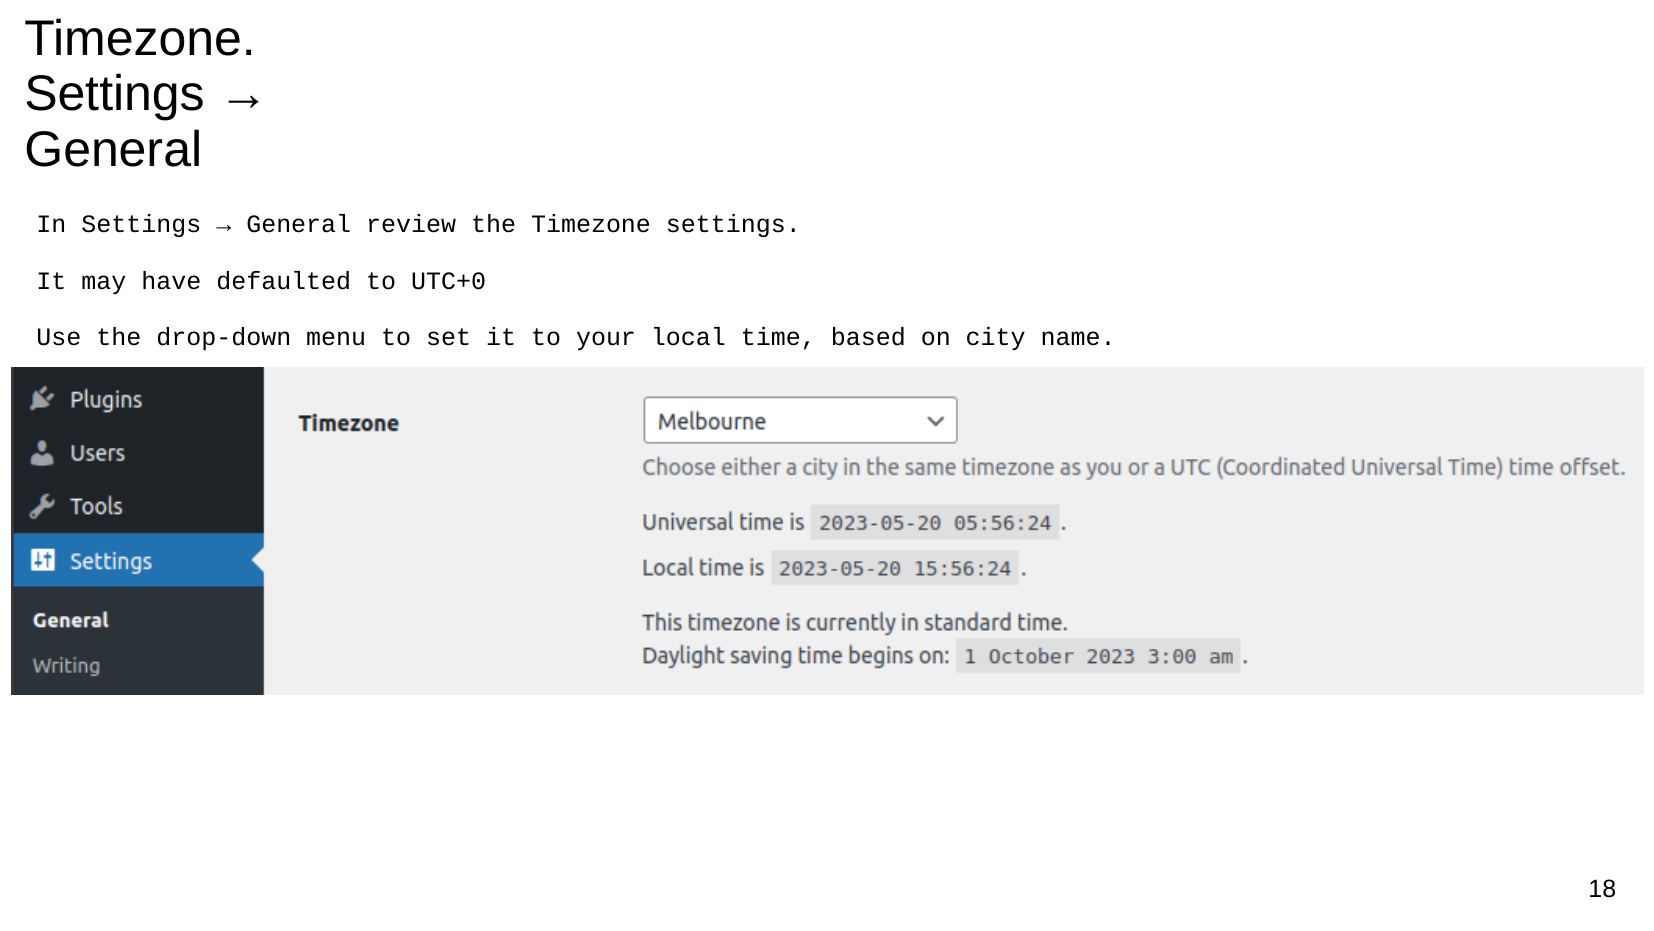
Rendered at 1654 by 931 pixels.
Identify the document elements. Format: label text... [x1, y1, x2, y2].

text_box In Settings → General review the Timezone settings. It may have defaulted to UTC+0 Use the drop-down menu to set it to your local time, based on city name. [21, 204, 1588, 367]
text_box <number> [1573, 867, 1636, 911]
subtitle Timezone. Settings → General [24, 9, 1596, 178]
picture [11, 367, 1644, 695]
